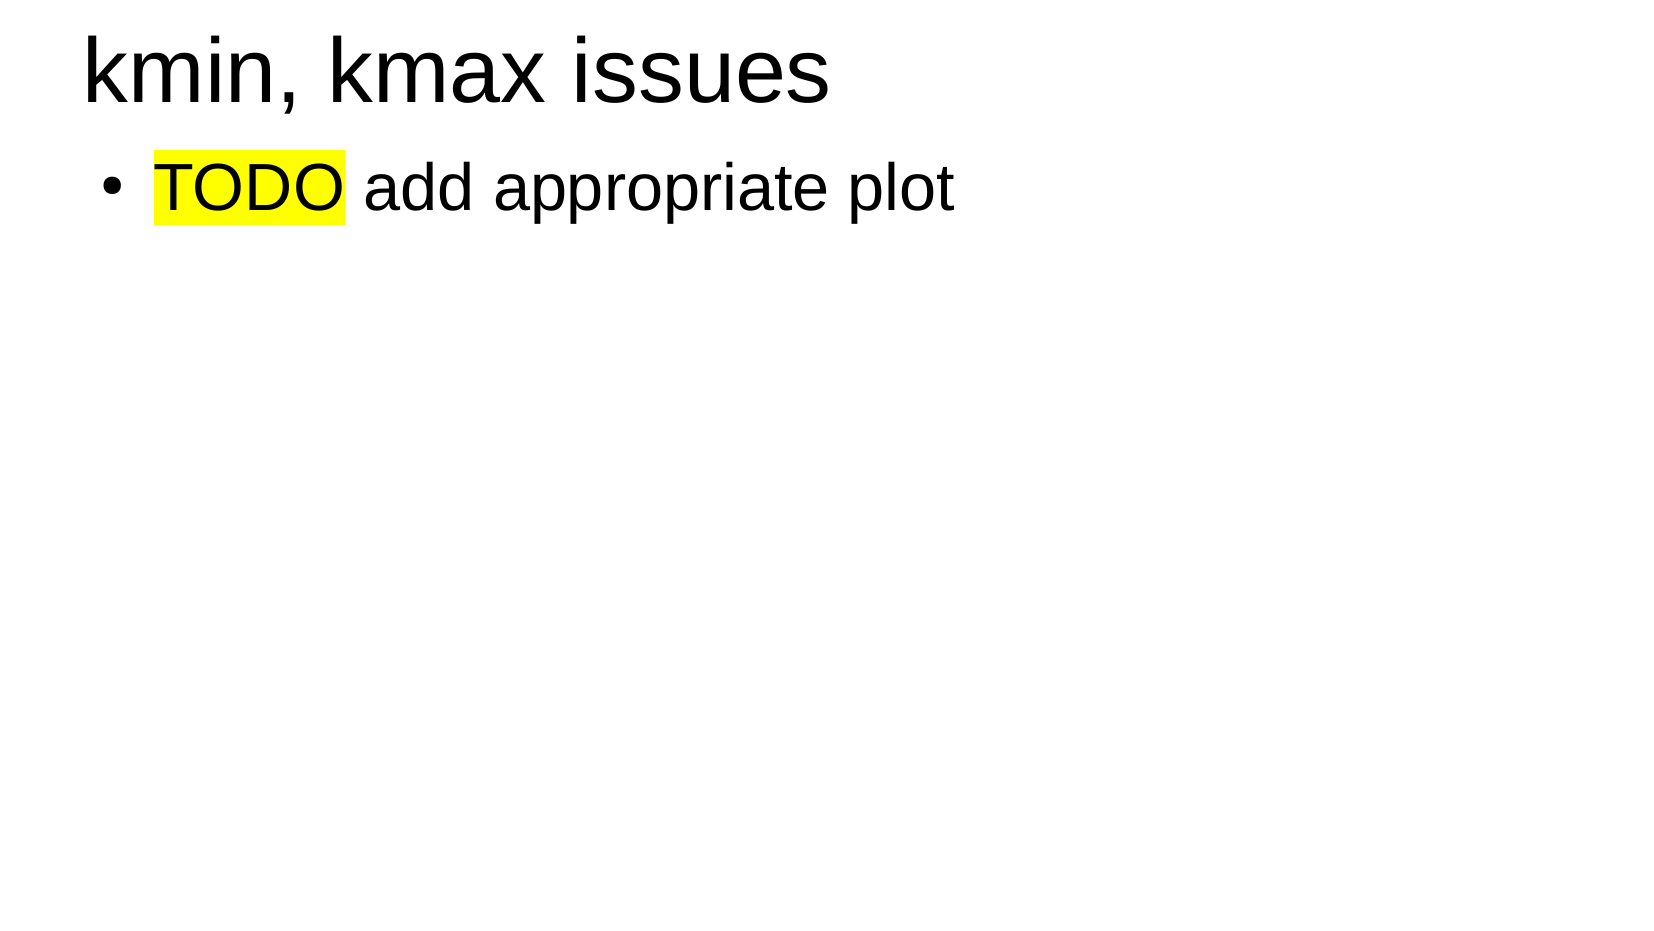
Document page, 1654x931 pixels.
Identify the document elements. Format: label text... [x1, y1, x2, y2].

title kmin, kmax issues [82, 19, 1571, 123]
list TODO add appropriate plot [82, 150, 1571, 886]
